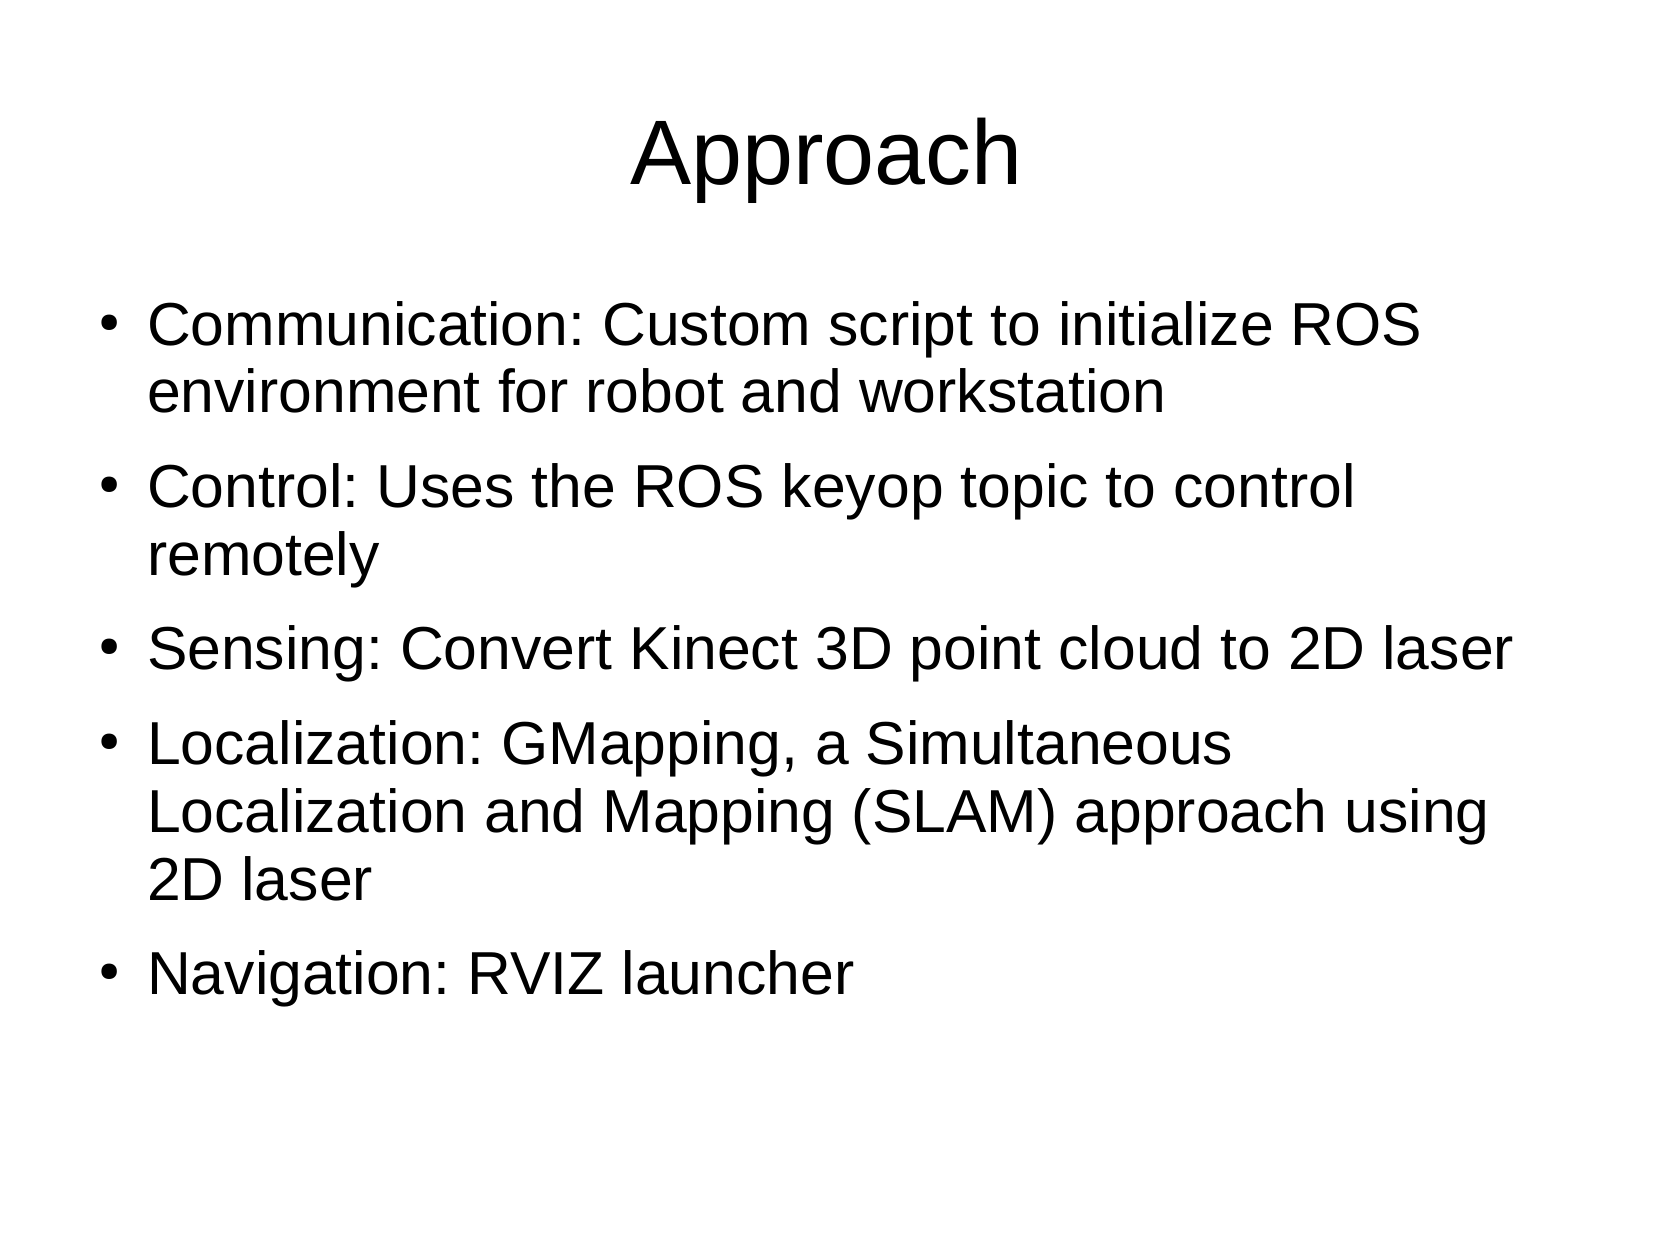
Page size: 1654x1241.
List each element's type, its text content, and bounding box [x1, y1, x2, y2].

title Approach [82, 49, 1571, 257]
list Communication: Custom script to initialize ROS environment for robot and workstation Control: Uses the ROS keyop topic to control remotely Sensing: Convert Kinect 3D point cloud to 2D laser Localization: GMapping, a Simultaneous Localization and Mapping (SLAM) approach using 2D laser Navigation: RVIZ launcher [82, 290, 1571, 1010]
